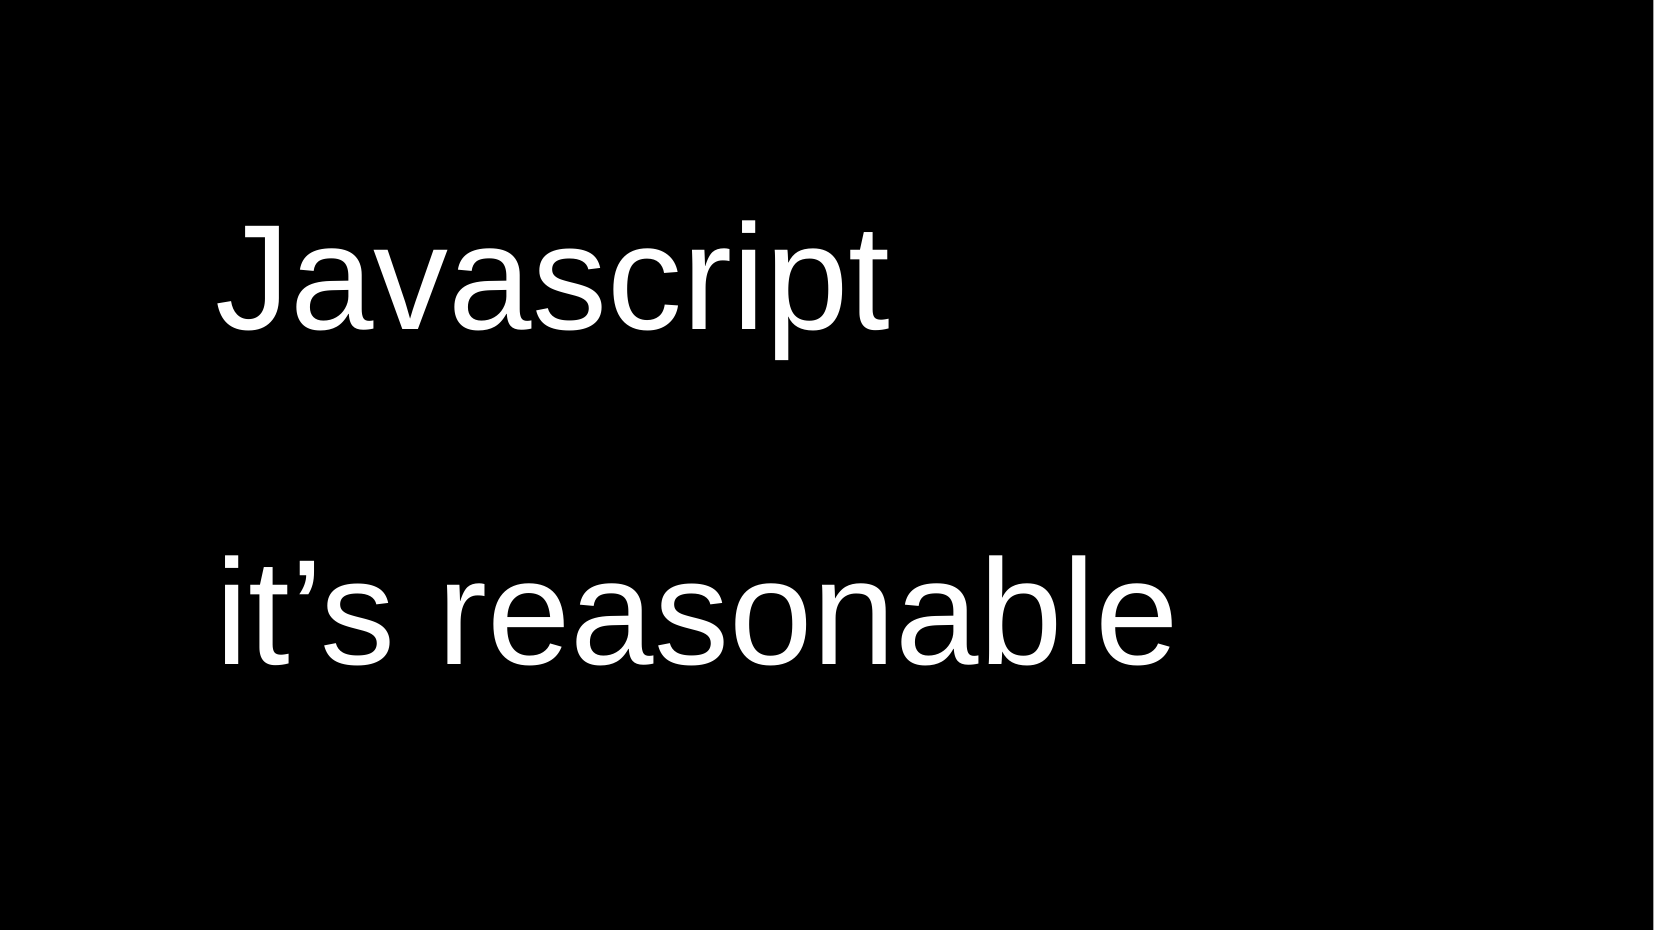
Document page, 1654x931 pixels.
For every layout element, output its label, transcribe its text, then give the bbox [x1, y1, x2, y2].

text_box Javascript it’s reasonable [200, 186, 1196, 704]
